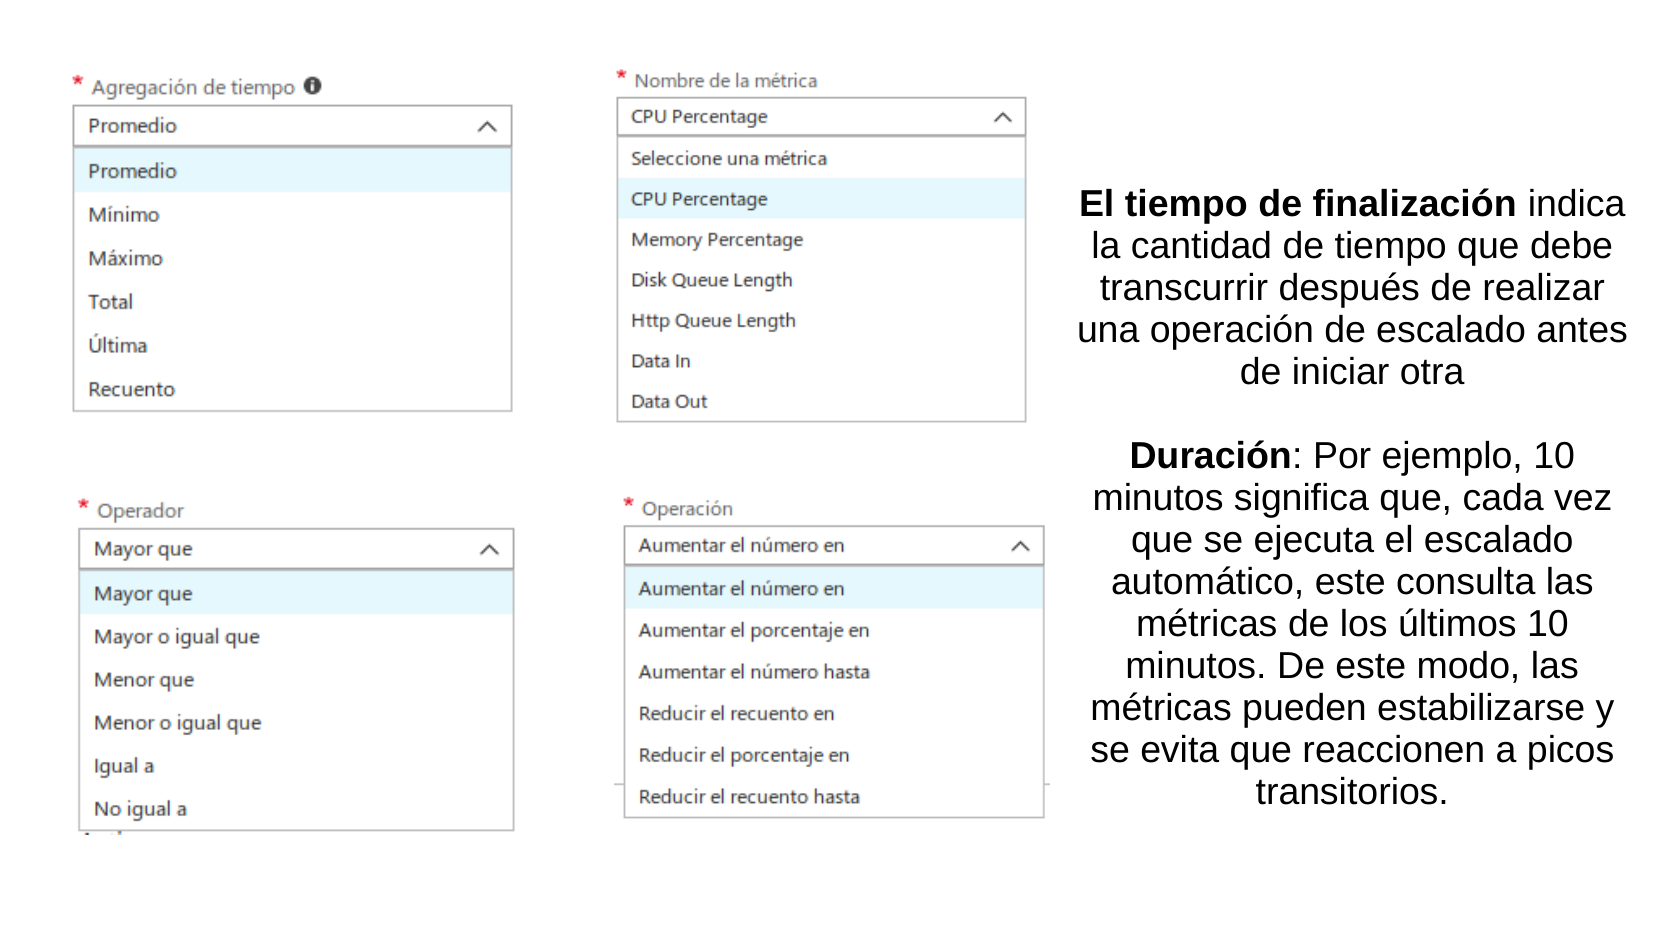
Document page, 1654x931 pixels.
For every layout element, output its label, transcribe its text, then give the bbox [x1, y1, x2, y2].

picture [70, 487, 520, 835]
picture [59, 58, 532, 414]
subtitle El tiempo de finalización indica la cantidad de tiempo que debe transcurrir después de realizar una operación de escalado antes de iniciar otra Duración: Por ejemplo, 10 minutos significa que, cada vez que se ejecuta el escalado automático, este consulta las métricas de los últimos 10 minutos. De este modo, las métricas pueden estabilizarse y se evita que reaccionen a picos transitorios. [1074, 35, 1630, 931]
picture [614, 484, 1050, 827]
picture [612, 60, 1030, 426]
